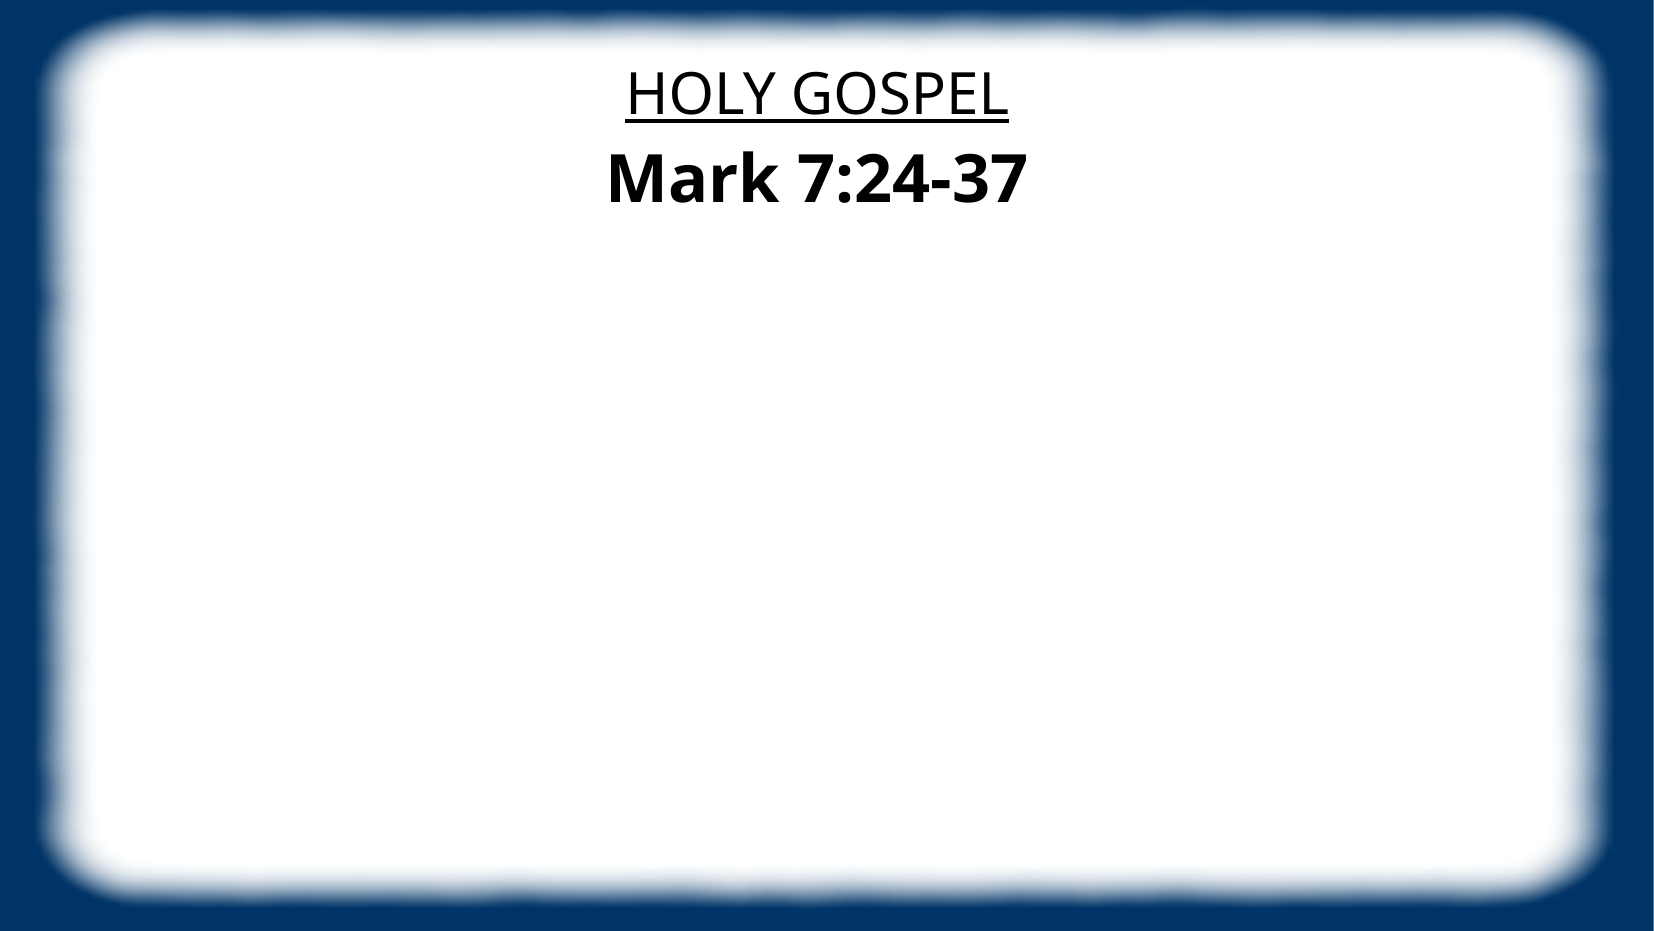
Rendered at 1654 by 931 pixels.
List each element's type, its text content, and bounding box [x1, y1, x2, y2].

picture [0, 0, 1654, 931]
text_box HOLY GOSPEL Mark 7:24-37 [90, 45, 1546, 226]
